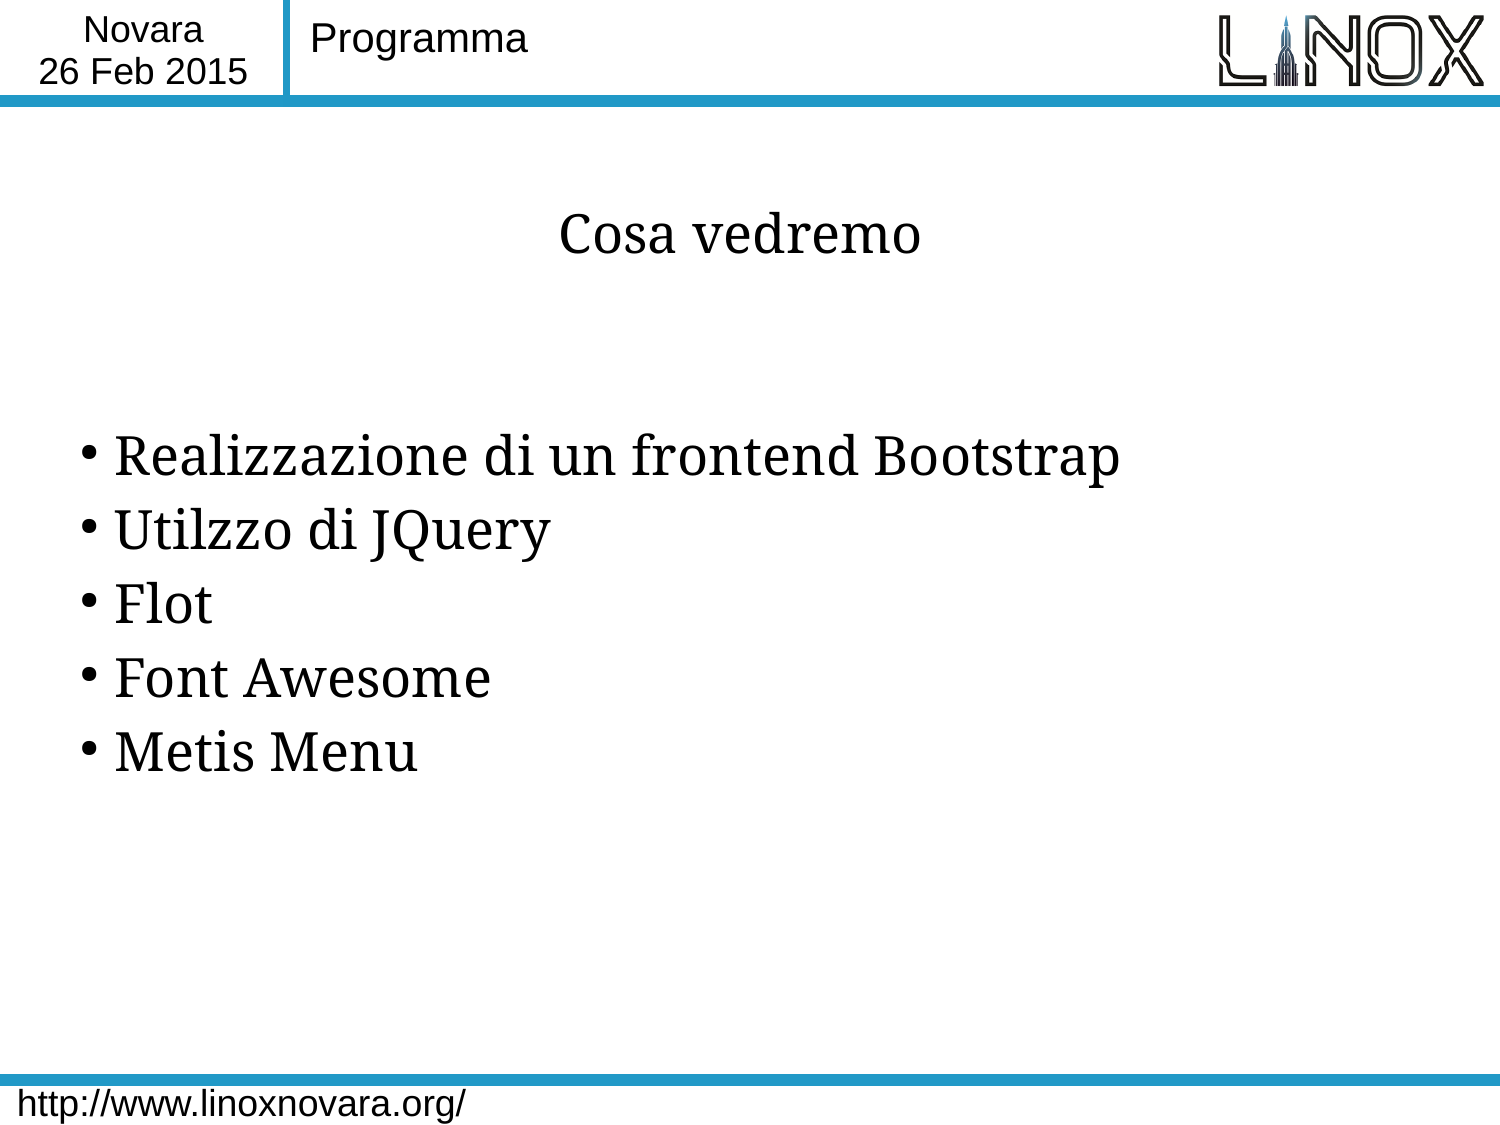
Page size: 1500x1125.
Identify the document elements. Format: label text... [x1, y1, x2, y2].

picture [0, 1074, 1500, 1086]
text_box Cosa vedremo Realizzazione di un frontend Bootstrap Utilzzo di JQuery Flot Font Awesome Metis Menu [64, 187, 1418, 922]
list Programma [295, 7, 1321, 83]
picture [0, 0, 1500, 107]
